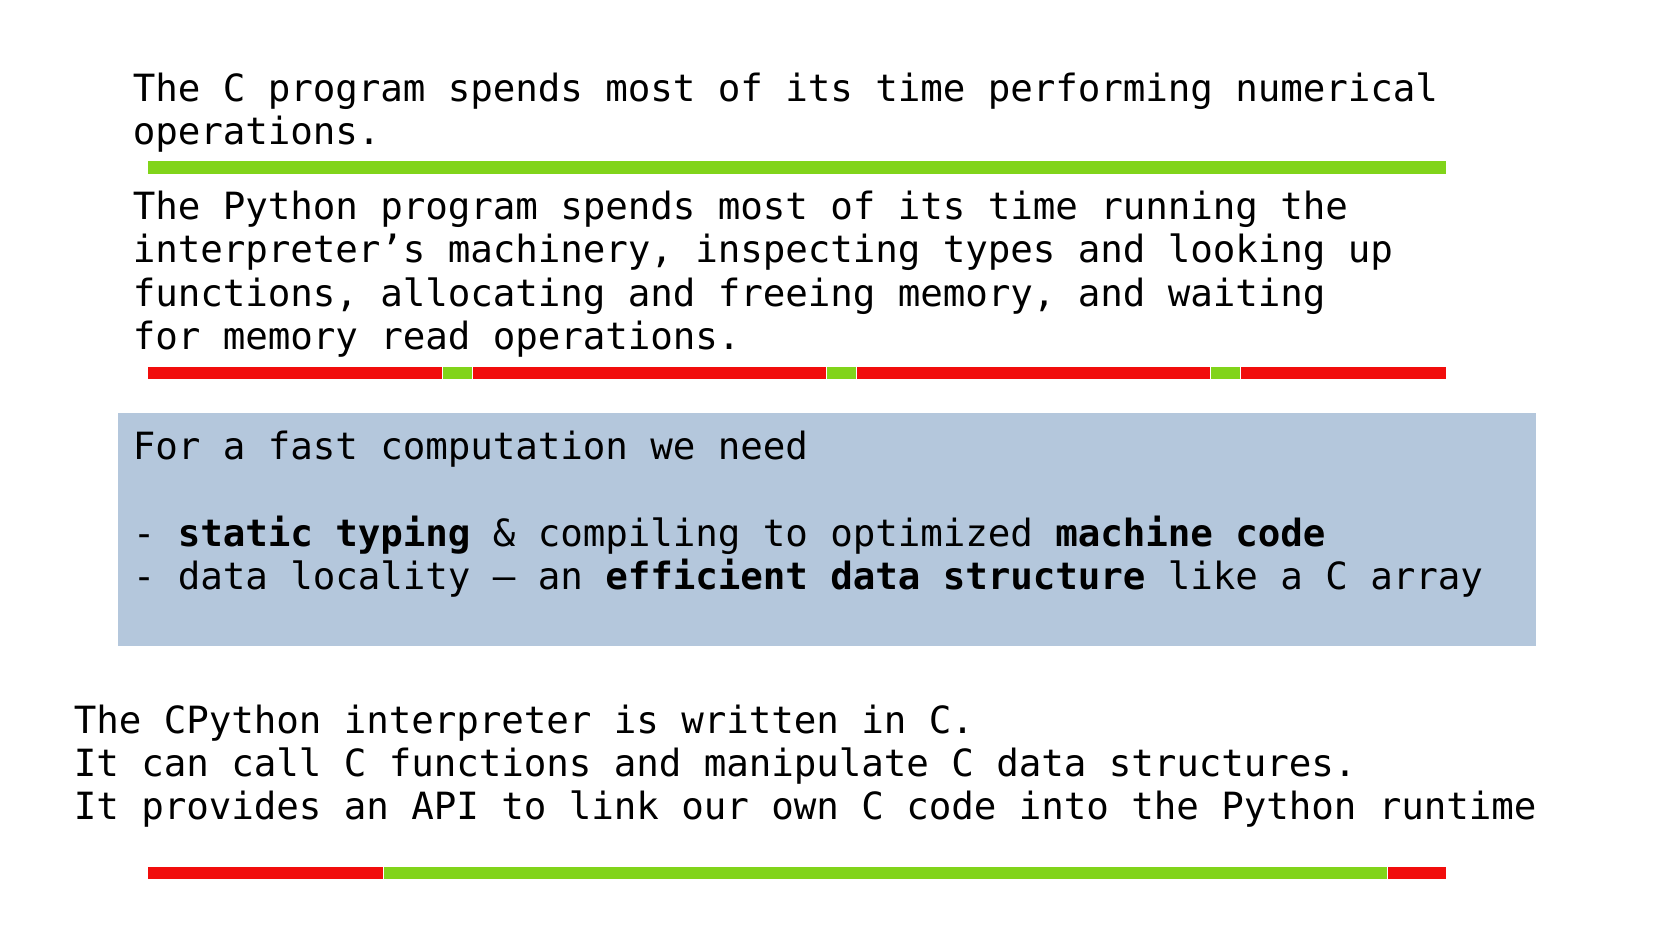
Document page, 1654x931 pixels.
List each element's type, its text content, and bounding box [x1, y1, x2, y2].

text_box The CPython interpreter is written in C. It can call C functions and manipulate C data structures. It provides an API to link our own C code into the Python runtime [59, 690, 1595, 880]
text_box [147, 366, 1447, 380]
text_box [147, 866, 1447, 880]
text_box For a fast computation we need - static typing & compiling to optimized machine code - data locality – an efficient data structure like a C array [118, 417, 1536, 650]
text_box [118, 413, 1536, 417]
text_box The Python program spends most of its time running the interpreter’s machinery, inspecting types and looking up functions, allocating and freeing memory, and waiting for memory read operations. [118, 177, 1418, 367]
text_box The C program spends most of its time performing numerical operations. [118, 59, 1536, 161]
text_box [147, 160, 1447, 175]
